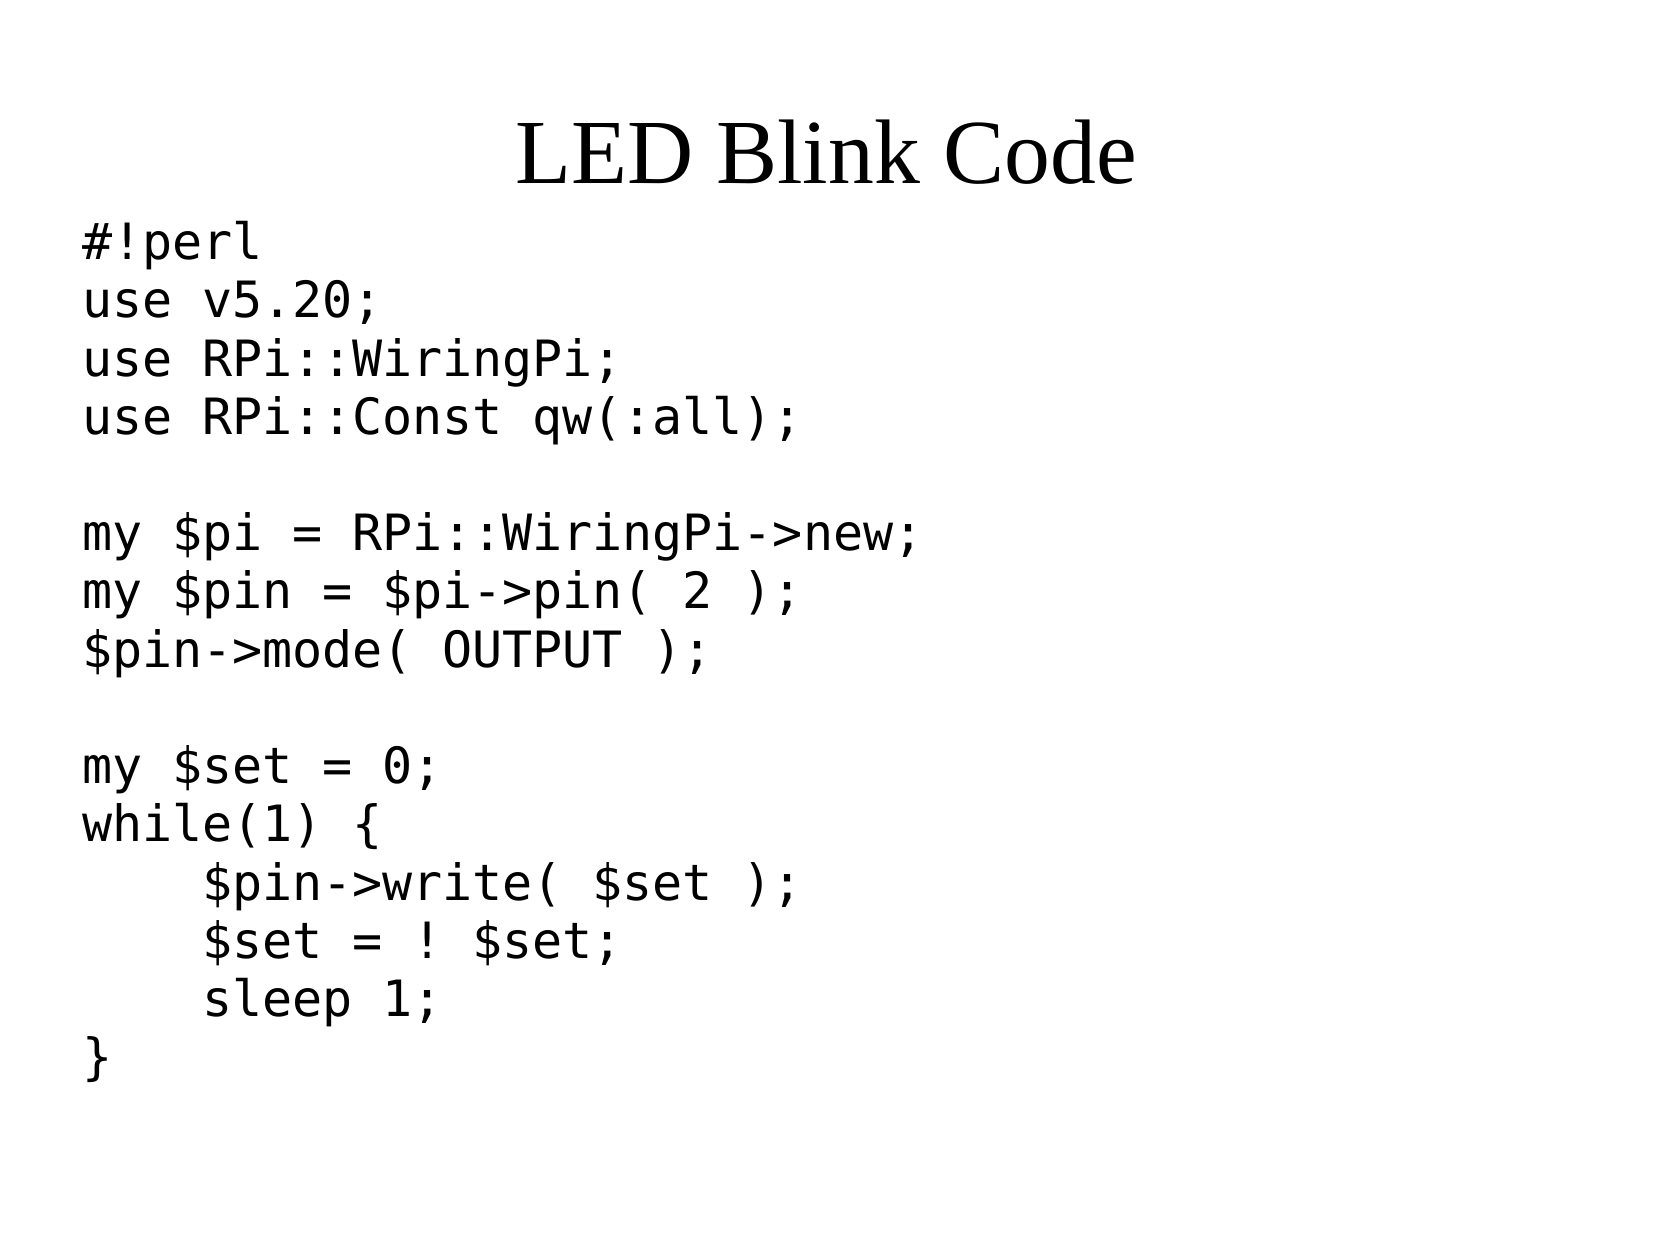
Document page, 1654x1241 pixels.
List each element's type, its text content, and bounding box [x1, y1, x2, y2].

subtitle #!perl use v5.20; use RPi::WiringPi; use RPi::Const qw(:all); my $pi = RPi::WiringPi->new; my $pin = $pi->pin( 2 ); $pin->mode( OUTPUT ); my $set = 0; while(1) { $pin->write( $set ); $set = ! $set; sleep 1; } [82, 213, 1571, 1087]
title LED Blink Code [82, 49, 1571, 213]
